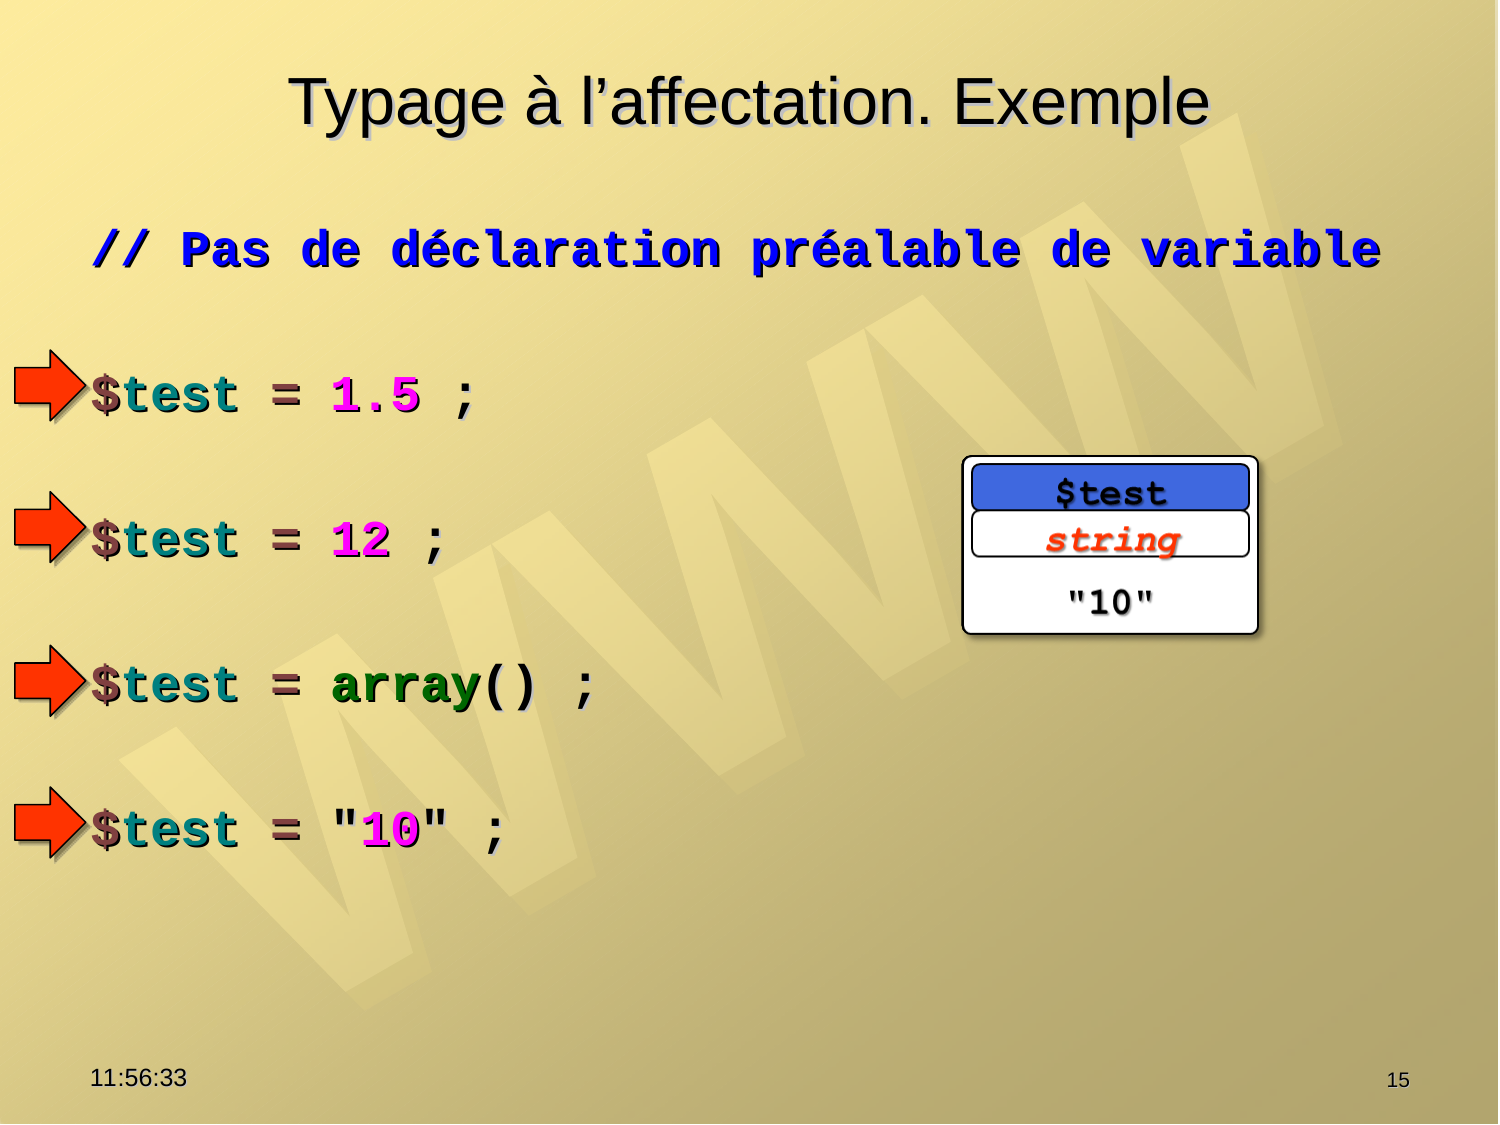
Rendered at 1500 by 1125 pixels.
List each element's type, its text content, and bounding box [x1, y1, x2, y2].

list // Pas de déclaration préalable de variable $test = 1.5 ; $test = 12 ; $test = array() ; $test = "10" ; [75, 207, 1426, 1035]
picture [958, 451, 1272, 666]
text_box 18:45:29 [74, 1058, 426, 1100]
text_box [14, 349, 86, 421]
text_box <numéro> [1074, 1058, 1426, 1100]
text_box [14, 645, 86, 717]
text_box [14, 786, 86, 858]
text_box [14, 491, 86, 563]
title Typage à l’affectation. Exemple [75, 45, 1426, 152]
